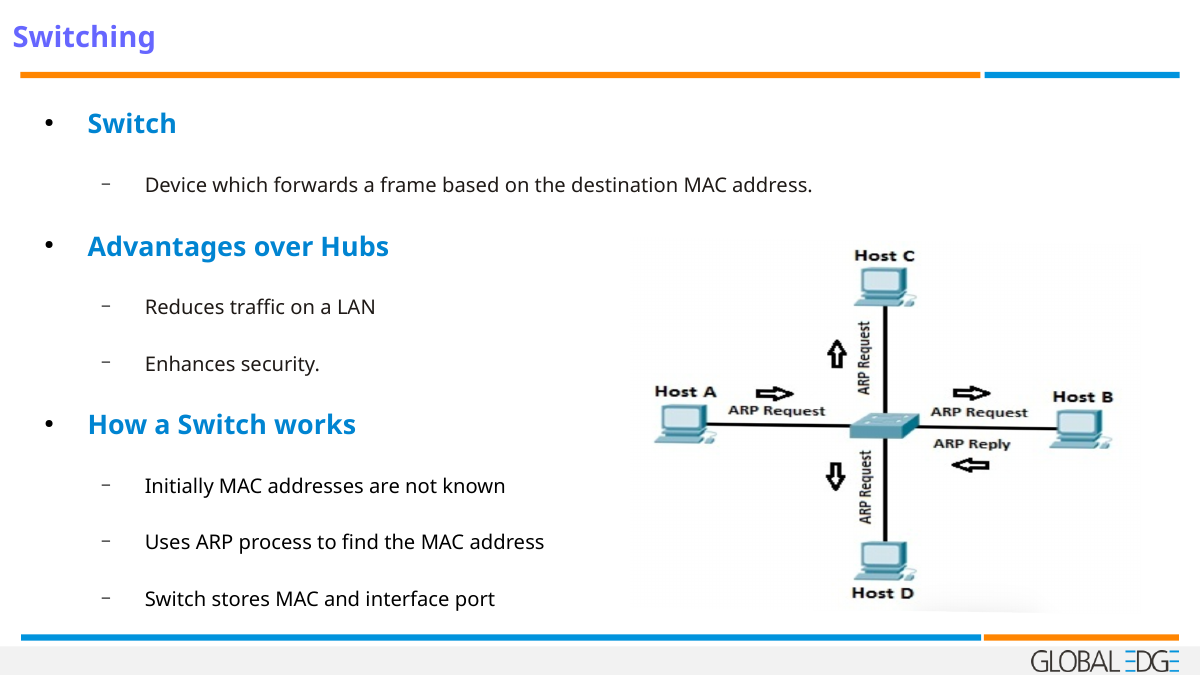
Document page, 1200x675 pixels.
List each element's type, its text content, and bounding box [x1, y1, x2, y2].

list Switch Device which forwards a frame based on the destination MAC address. Advantages over Hubs Reduces traffic on a LAN Enhances security. How a Switch works Initially MAC addresses are not known Uses ARP process to find the MAC address Switch stores MAC and interface port [30, 104, 1111, 616]
title Switching [12, 9, 1088, 63]
picture [630, 237, 1141, 614]
picture [1031, 650, 1179, 672]
